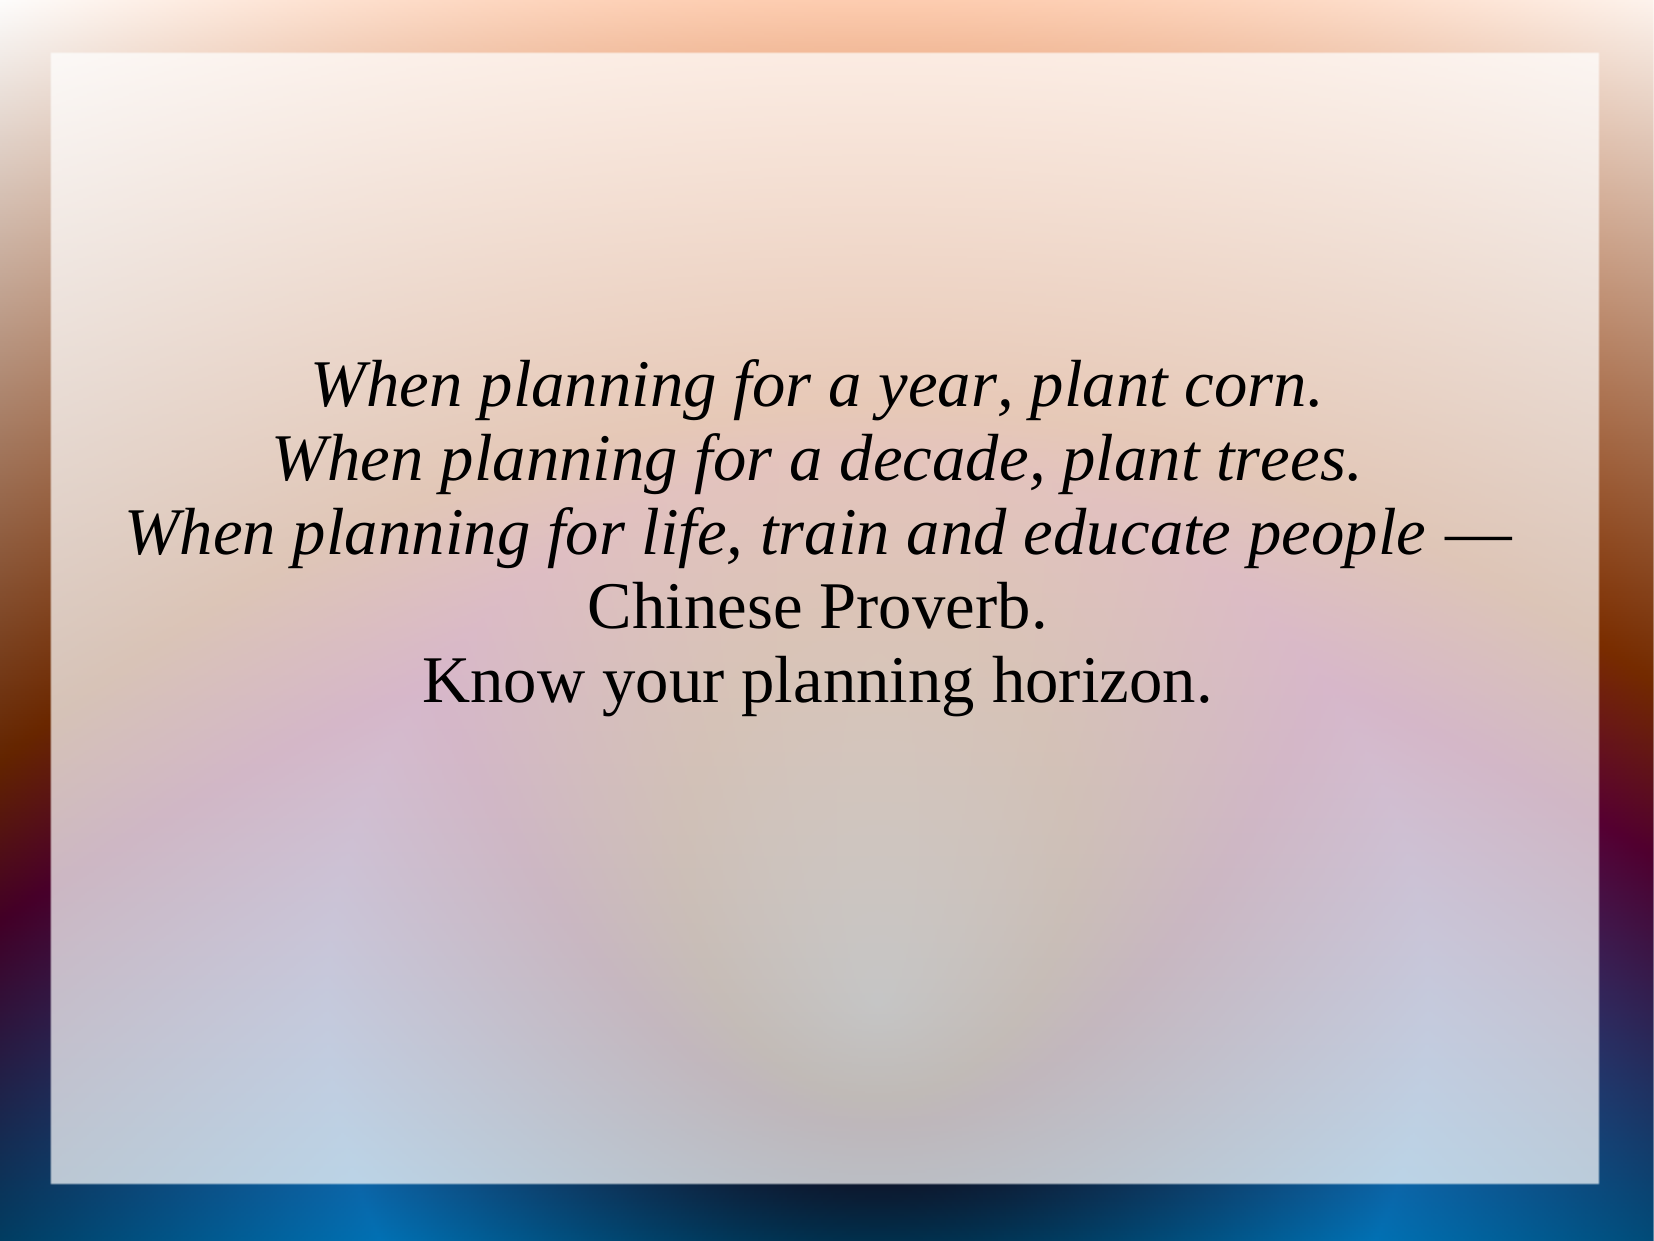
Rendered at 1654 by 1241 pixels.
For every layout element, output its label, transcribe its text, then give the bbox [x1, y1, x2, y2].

picture [0, 0, 1654, 1241]
subtitle When planning for a year, plant corn. When planning for a decade, plant trees. When planning for life, train and educate people — Chinese Proverb. Know your planning horizon. [82, 55, 1571, 1010]
